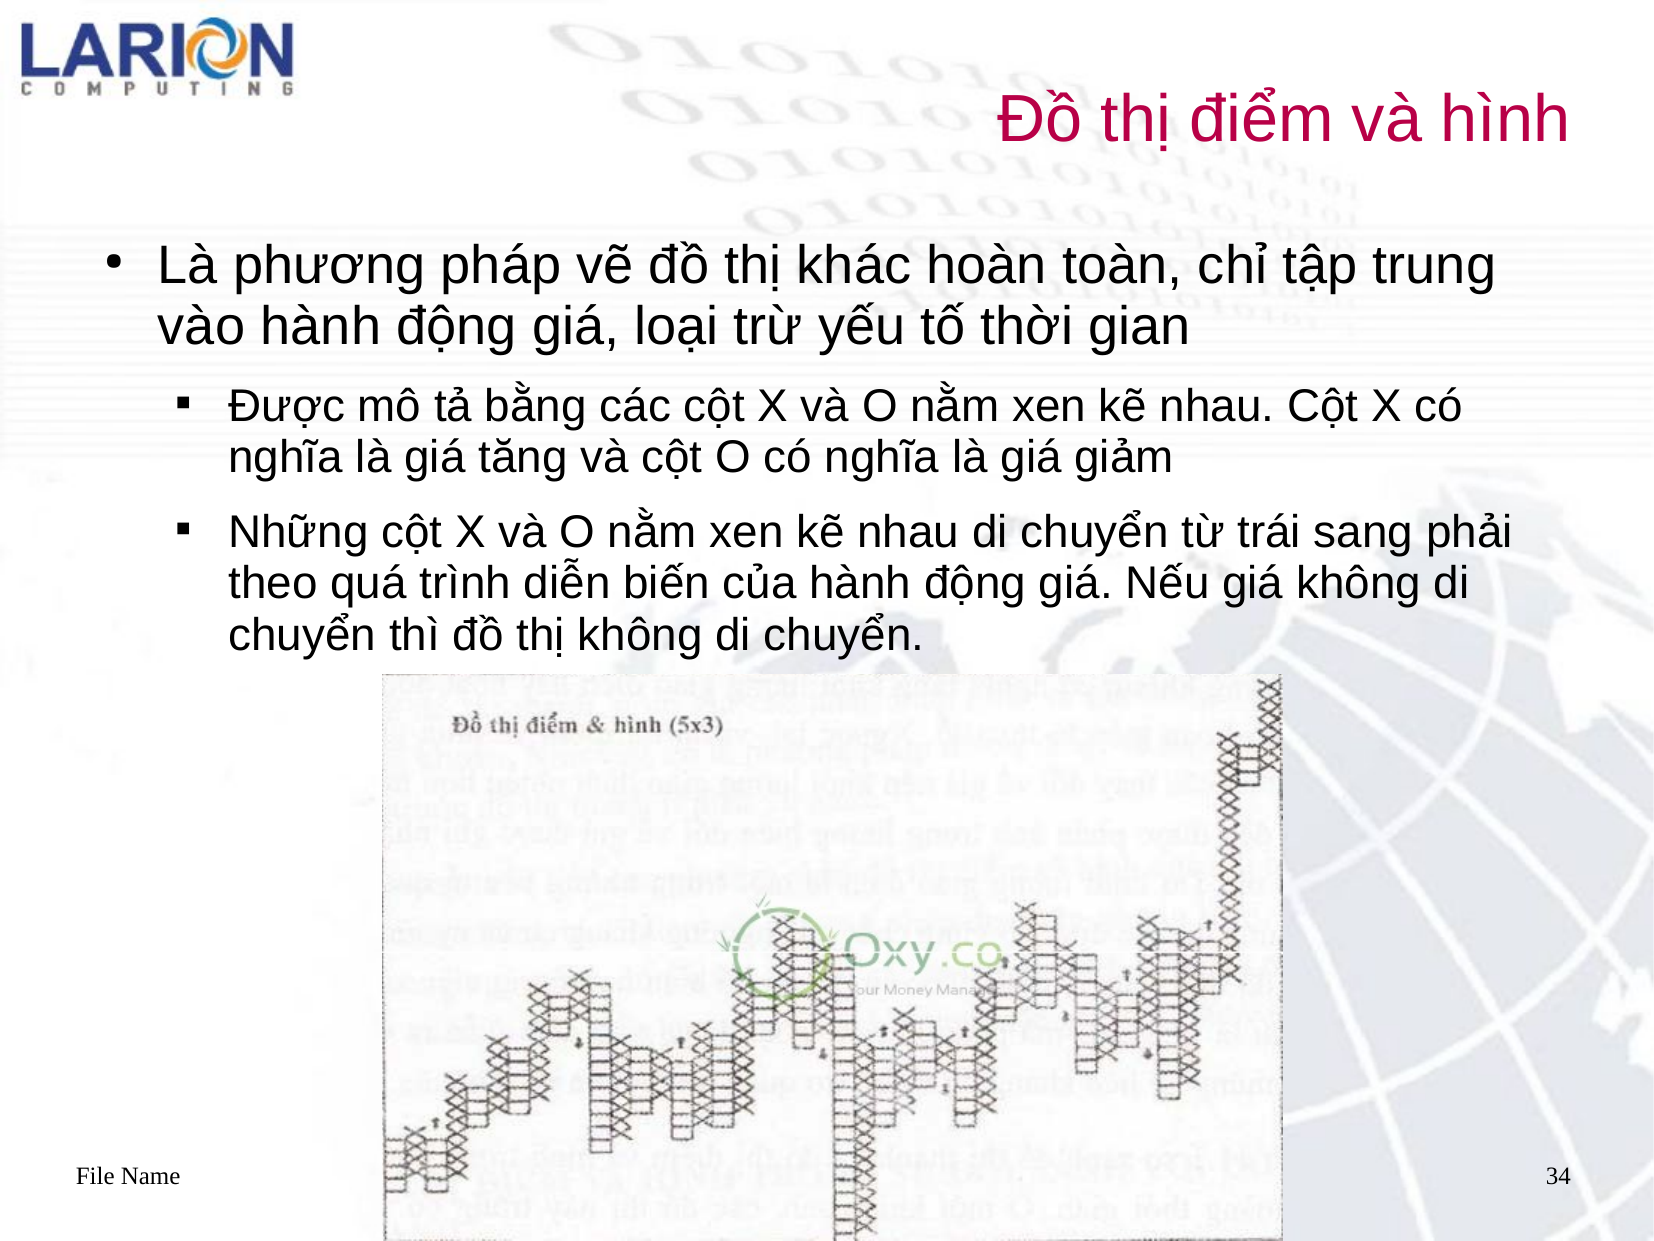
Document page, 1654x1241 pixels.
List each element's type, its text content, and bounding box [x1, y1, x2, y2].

list Là phương pháp vẽ đồ thị khác hoàn toàn, chỉ tập trung vào hành động giá, loại trừ yếu tố thời gian Được mô tả bằng các cột X và O nằm xen kẽ nhau. Cột X có nghĩa là giá tăng và cột O có nghĩa là giá giảm Những cột X và O nằm xen kẽ nhau di chuyển từ trái sang phải theo quá trình diễn biến của hành động giá. Nếu giá không di chuyển thì đồ thị không di chuyển. [86, 234, 1576, 1039]
title Đồ thị điểm và hình [300, 49, 1571, 188]
picture [0, 0, 1654, 1241]
